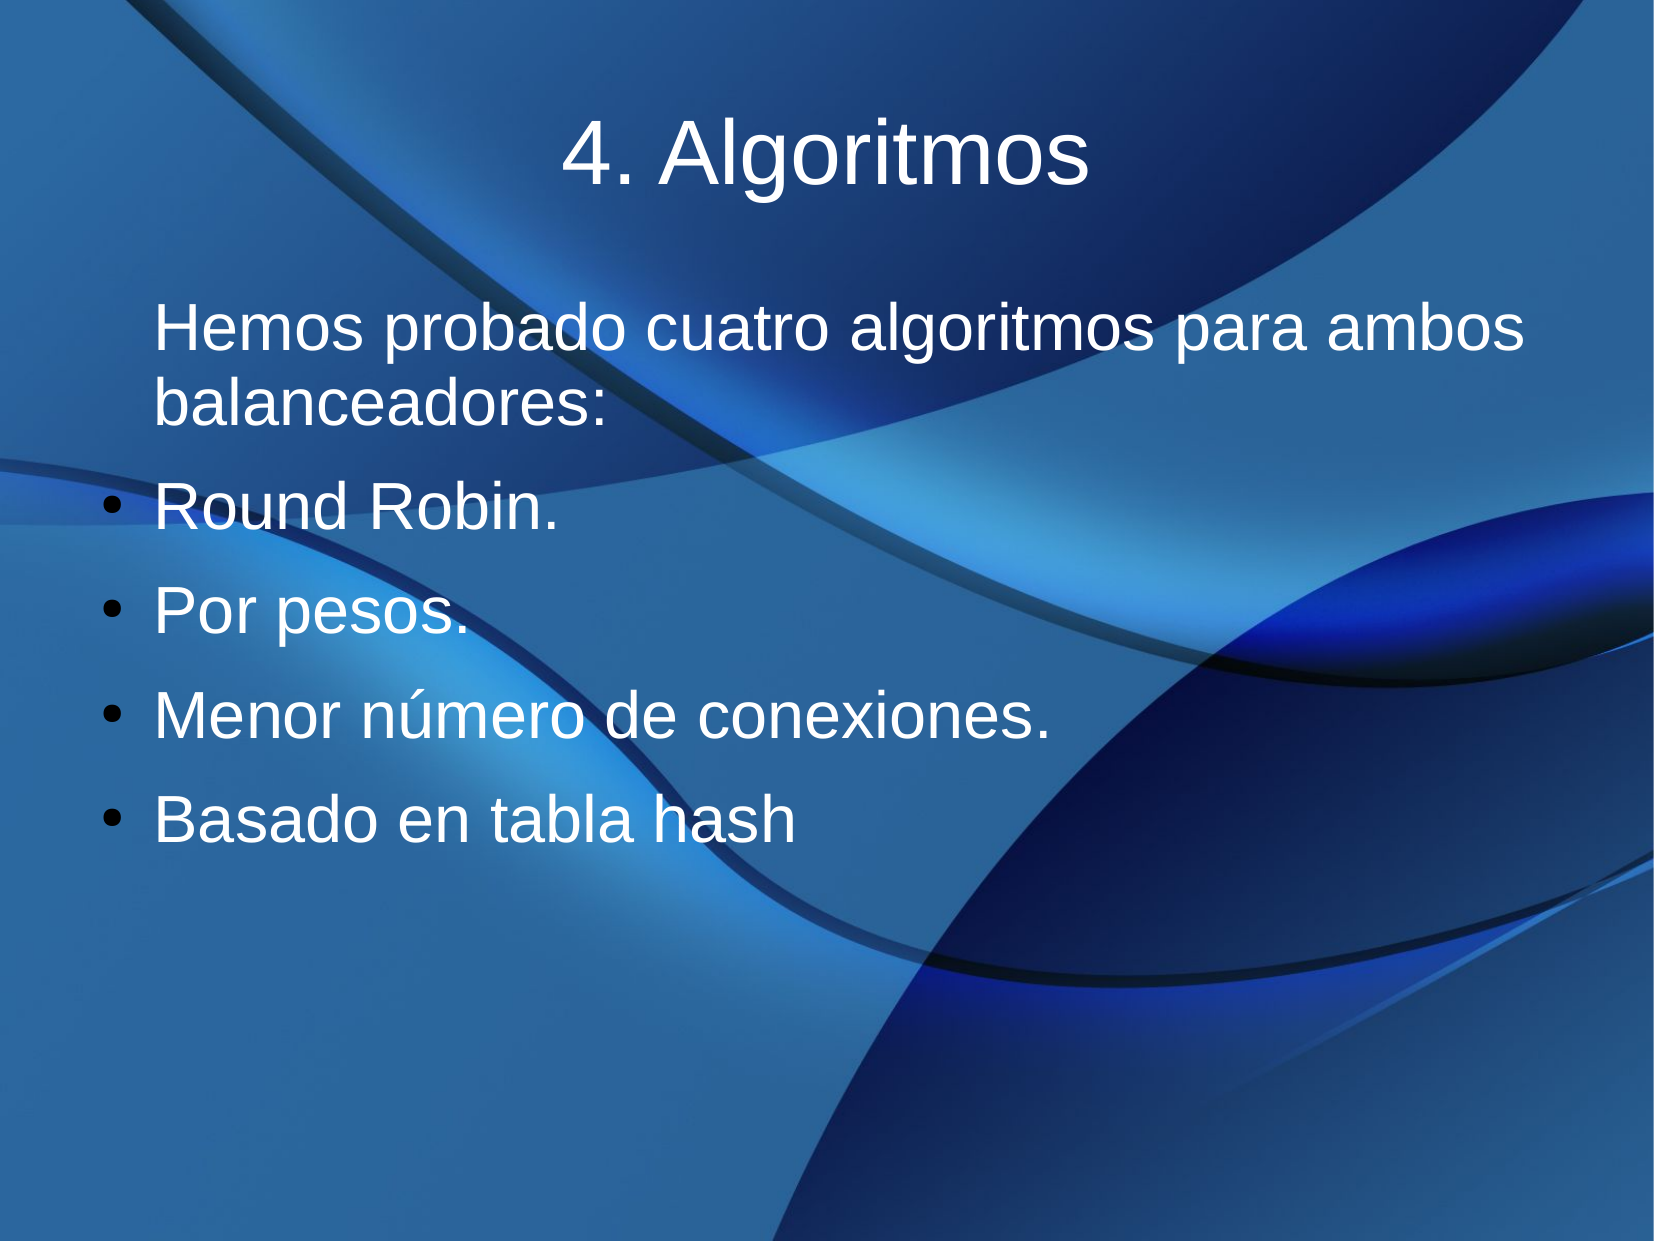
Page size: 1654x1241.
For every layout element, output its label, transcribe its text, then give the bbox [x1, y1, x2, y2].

picture [0, 0, 1654, 1241]
title 4. Algoritmos [82, 49, 1571, 257]
list Hemos probado cuatro algoritmos para ambos balanceadores: Round Robin. Por pesos. Menor número de conexiones. Basado en tabla hash [82, 290, 1571, 1109]
